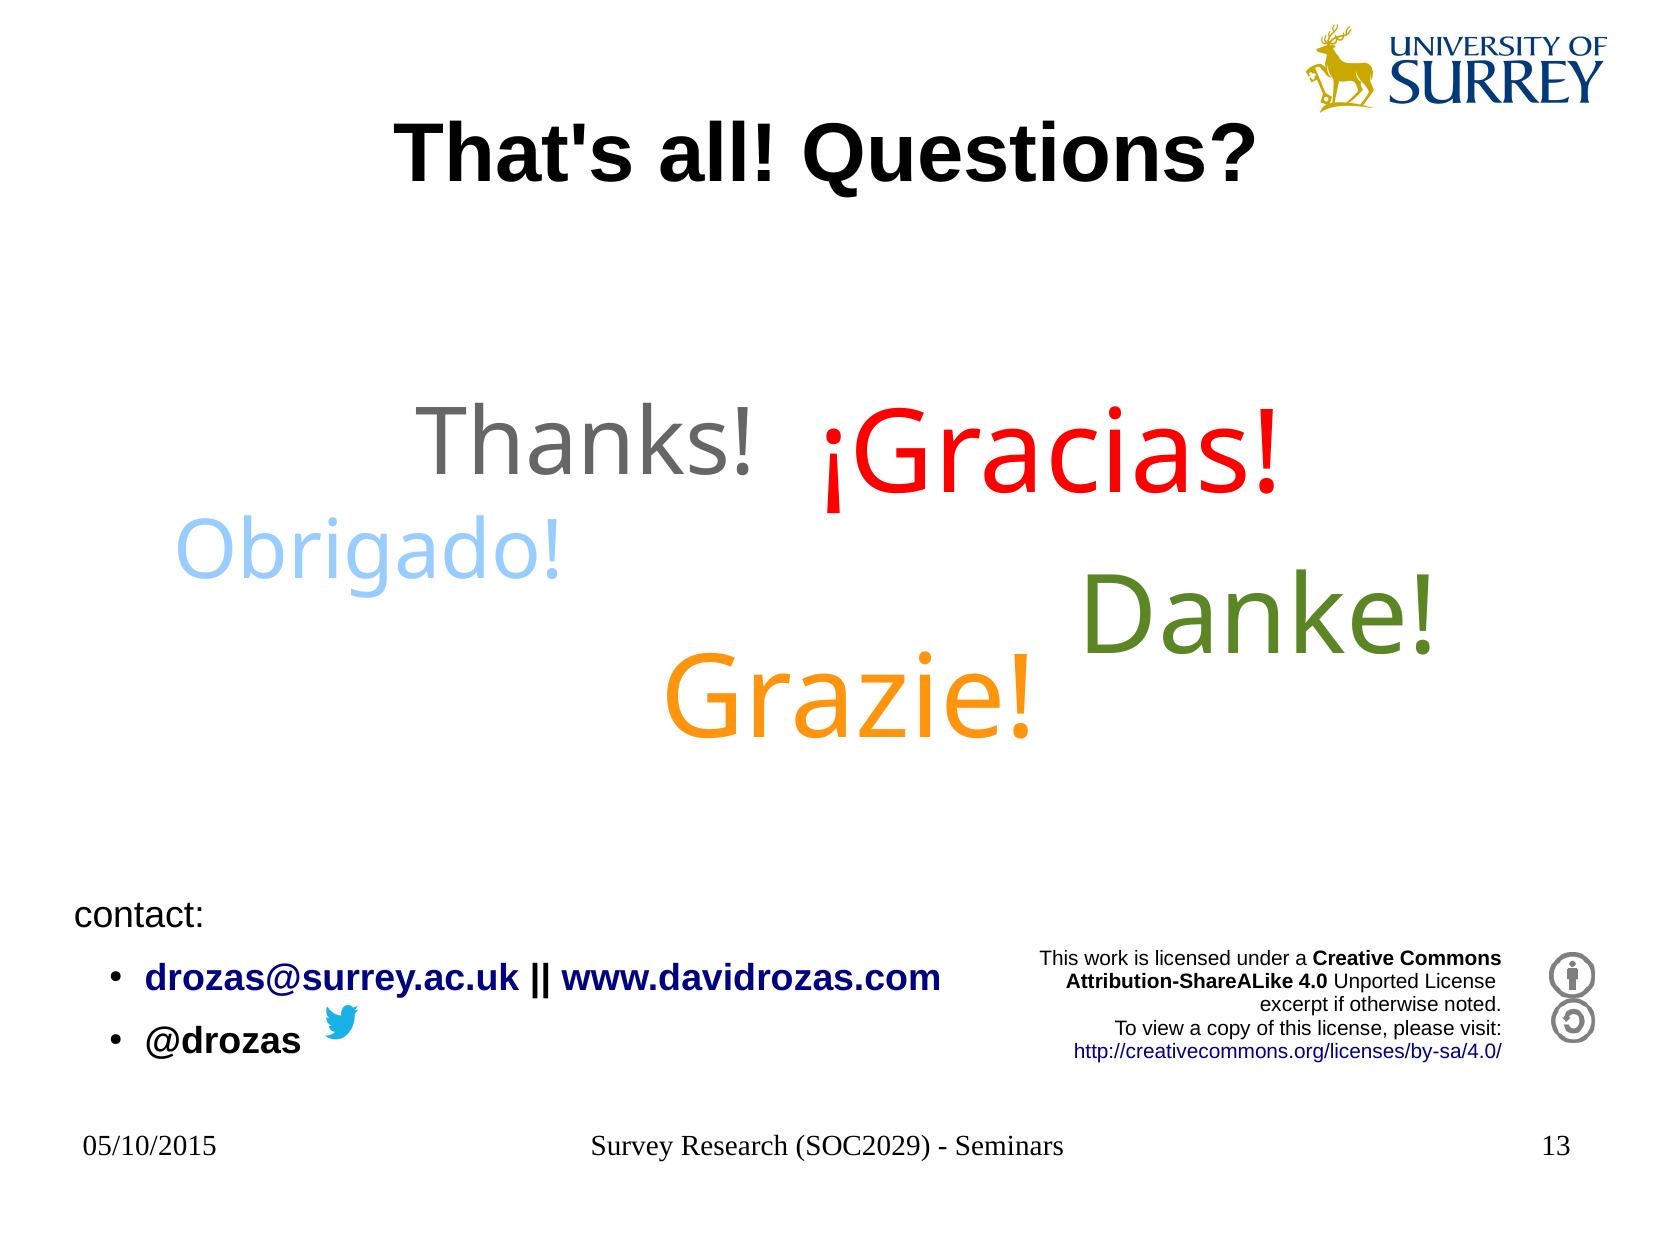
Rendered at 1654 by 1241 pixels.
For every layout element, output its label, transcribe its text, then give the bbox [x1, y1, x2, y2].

title ¡Gracias! [803, 342, 1299, 553]
picture [1549, 952, 1595, 1044]
picture [1306, 23, 1607, 113]
title That's all! Questions? [82, 49, 1571, 257]
title Grazie! [646, 602, 1052, 783]
title Obrigado! [158, 448, 579, 644]
text_box contact: drozas@surrey.ac.uk || www.davidrozas.com @drozas [23, 865, 1201, 1123]
picture [318, 992, 365, 1052]
title Thanks! [368, 333, 804, 544]
text_box This work is licensed under a Creative Commons Attribution-ShareALike 4.0 Unported License excerpt if otherwise noted. To view a copy of this license, please visit: http://creativecommons.org/licenses/by-sa/4.0/ [1201, 938, 1518, 1095]
title Danke! [1062, 513, 1453, 709]
